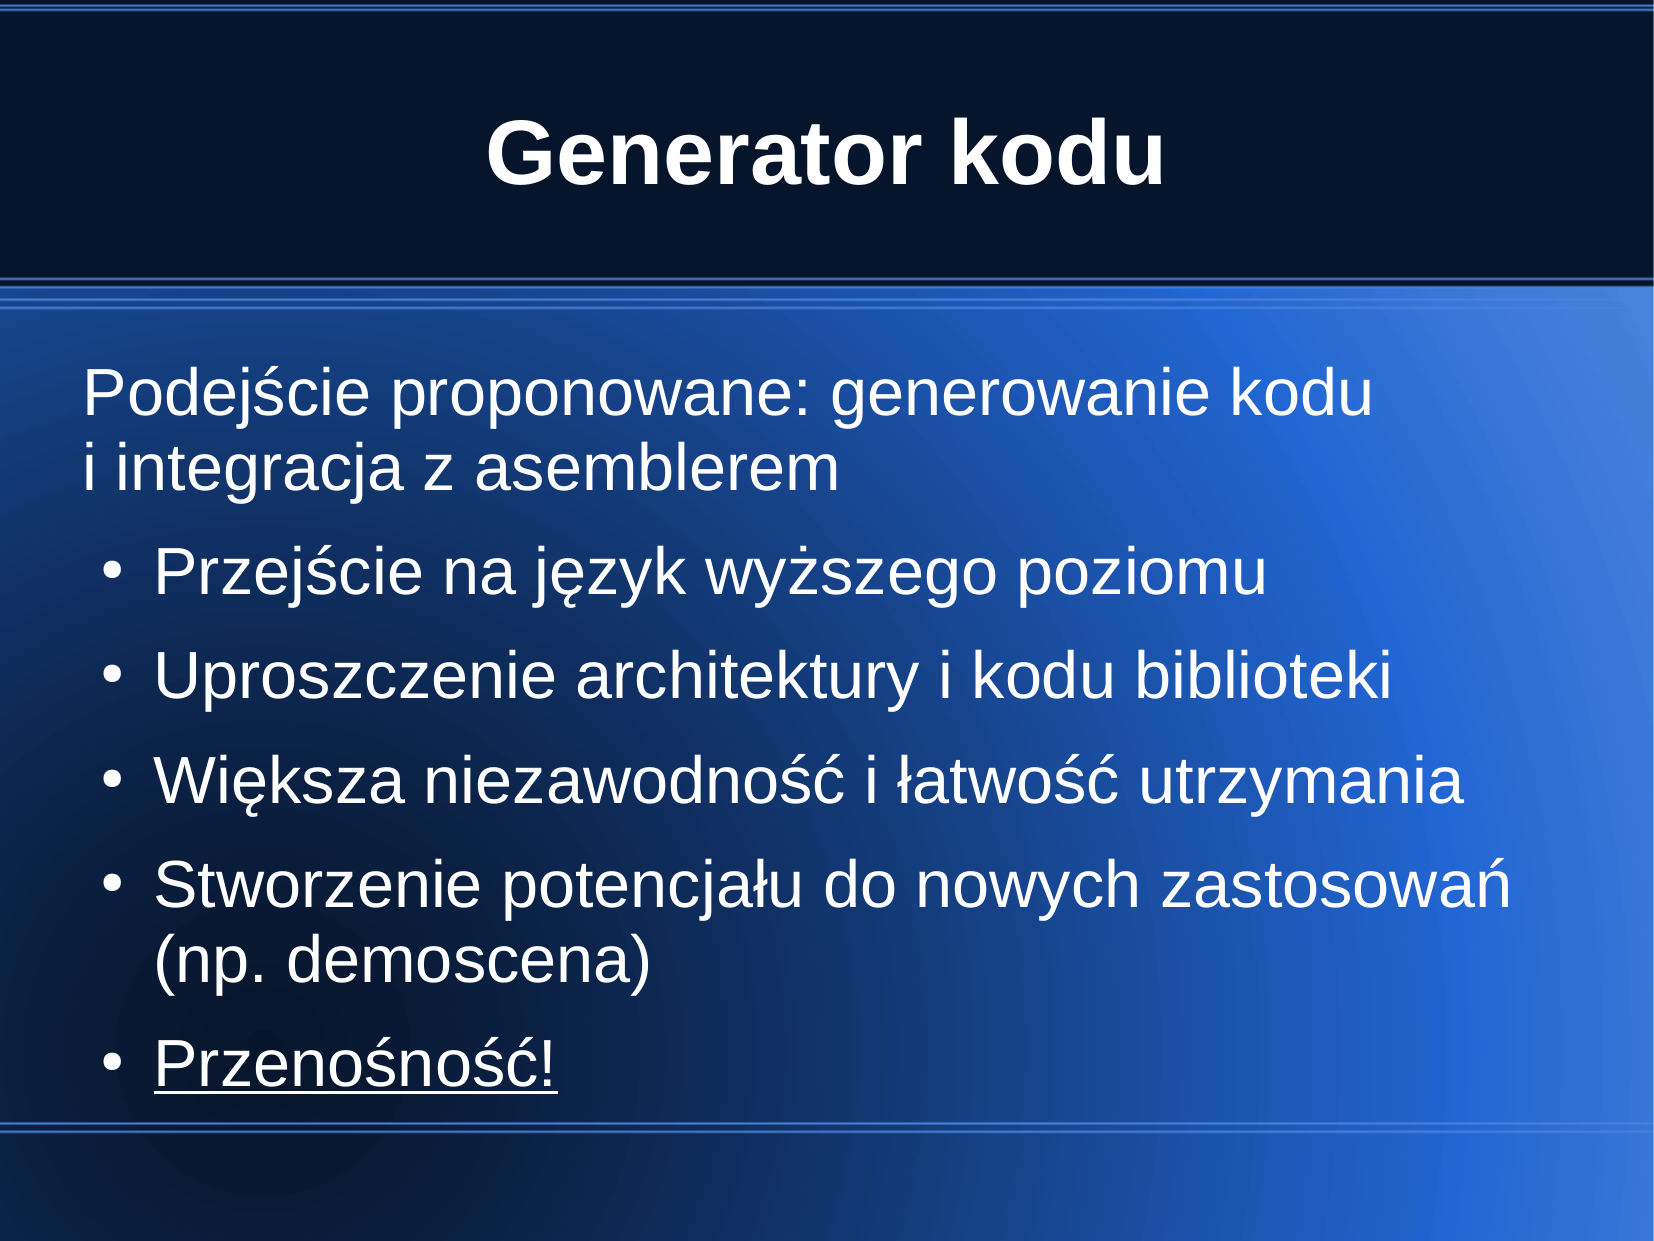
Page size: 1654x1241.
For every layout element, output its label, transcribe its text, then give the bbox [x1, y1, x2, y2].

list Podejście proponowane: generowanie kodu i integracja z asemblerem Przejście na język wyższego poziomu Uproszczenie architektury i kodu biblioteki Większa niezawodność i łatwość utrzymania Stworzenie potencjału do nowych zastosowań (np. demoscena) Przenośność! [82, 355, 1571, 1101]
picture [0, 0, 1654, 1241]
title Generator kodu [82, 49, 1571, 257]
